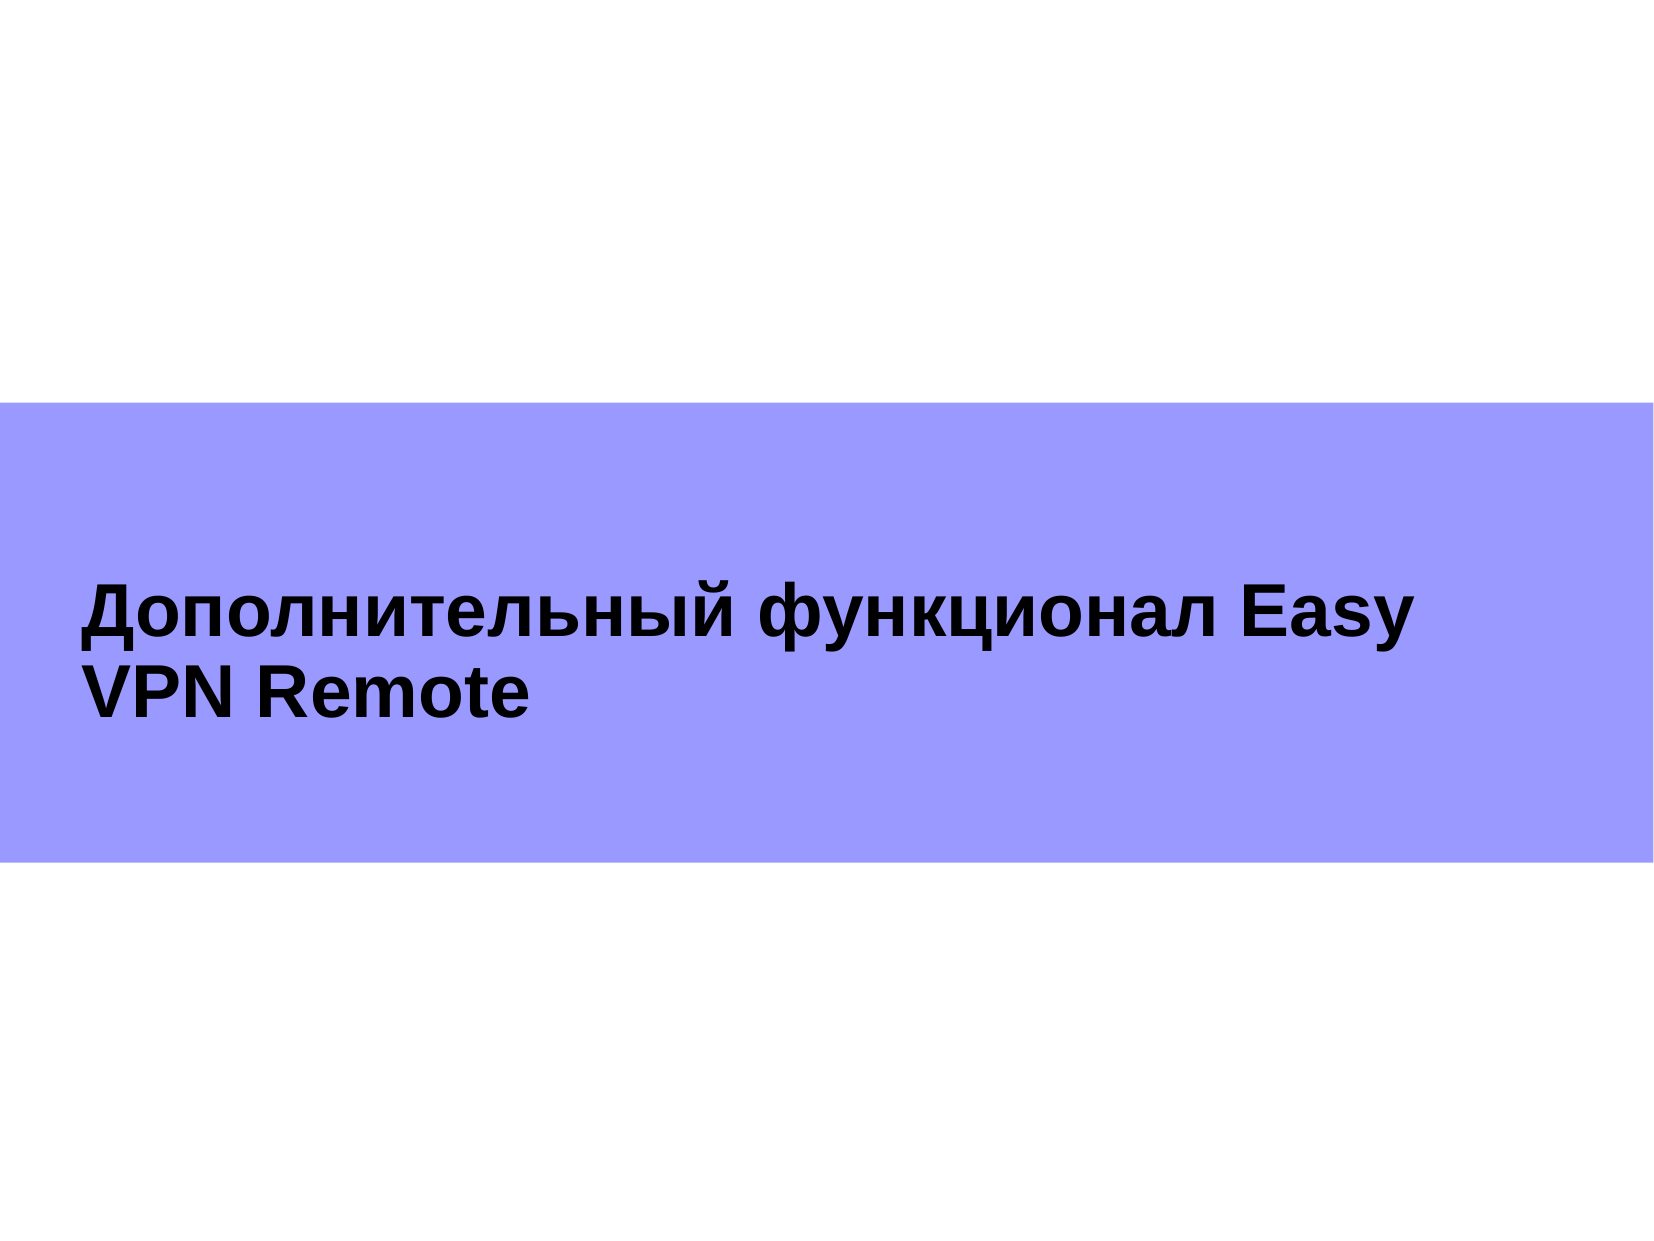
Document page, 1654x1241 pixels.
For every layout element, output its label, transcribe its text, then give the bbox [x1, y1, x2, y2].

text_box Дополнительный функционал Easy VPN Remote [67, 564, 1530, 772]
